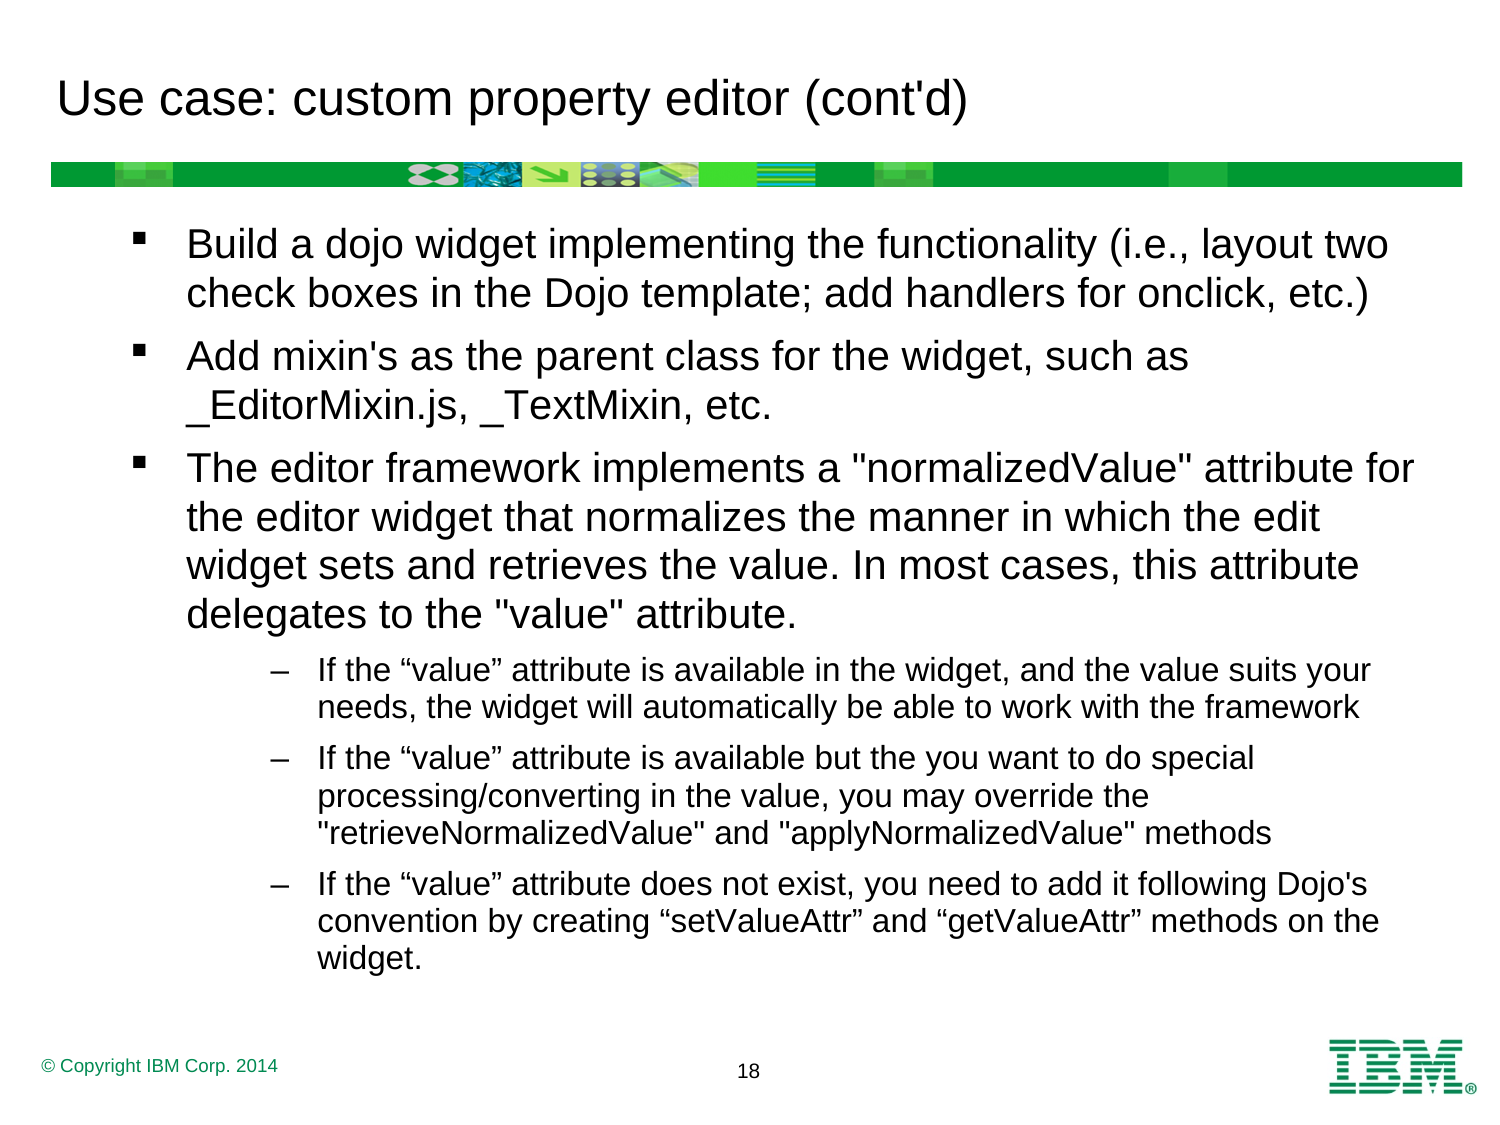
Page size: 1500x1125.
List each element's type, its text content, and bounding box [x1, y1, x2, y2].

list Build a dojo widget implementing the functionality (i.e., layout two check boxes in the Dojo template; add handlers for onclick, etc.) Add mixin's as the parent class for the widget, such as _EditorMixin.js, _TextMixin, etc. The editor framework implements a "normalizedValue" attribute for the editor widget that normalizes the manner in which the edit widget sets and retrieves the value. In most cases, this attribute delegates to the "value" attribute. If the “value” attribute is available in the widget, and the value suits your needs, the widget will automatically be able to work with the framework If the “value” attribute is available but the you want to do special processing/converting in the value, you may override the "retrieveNormalizedValue" and "applyNormalizedValue" methods If the “value” attribute does not exist, you need to add it following Dojo's convention by creating “setValueAttr” and “getValueAttr” methods on the widget. [58, 210, 1456, 1051]
picture [1327, 1037, 1479, 1096]
picture [50, 165, 1463, 189]
title Use case: custom property editor (cont'd) [41, 31, 1500, 165]
